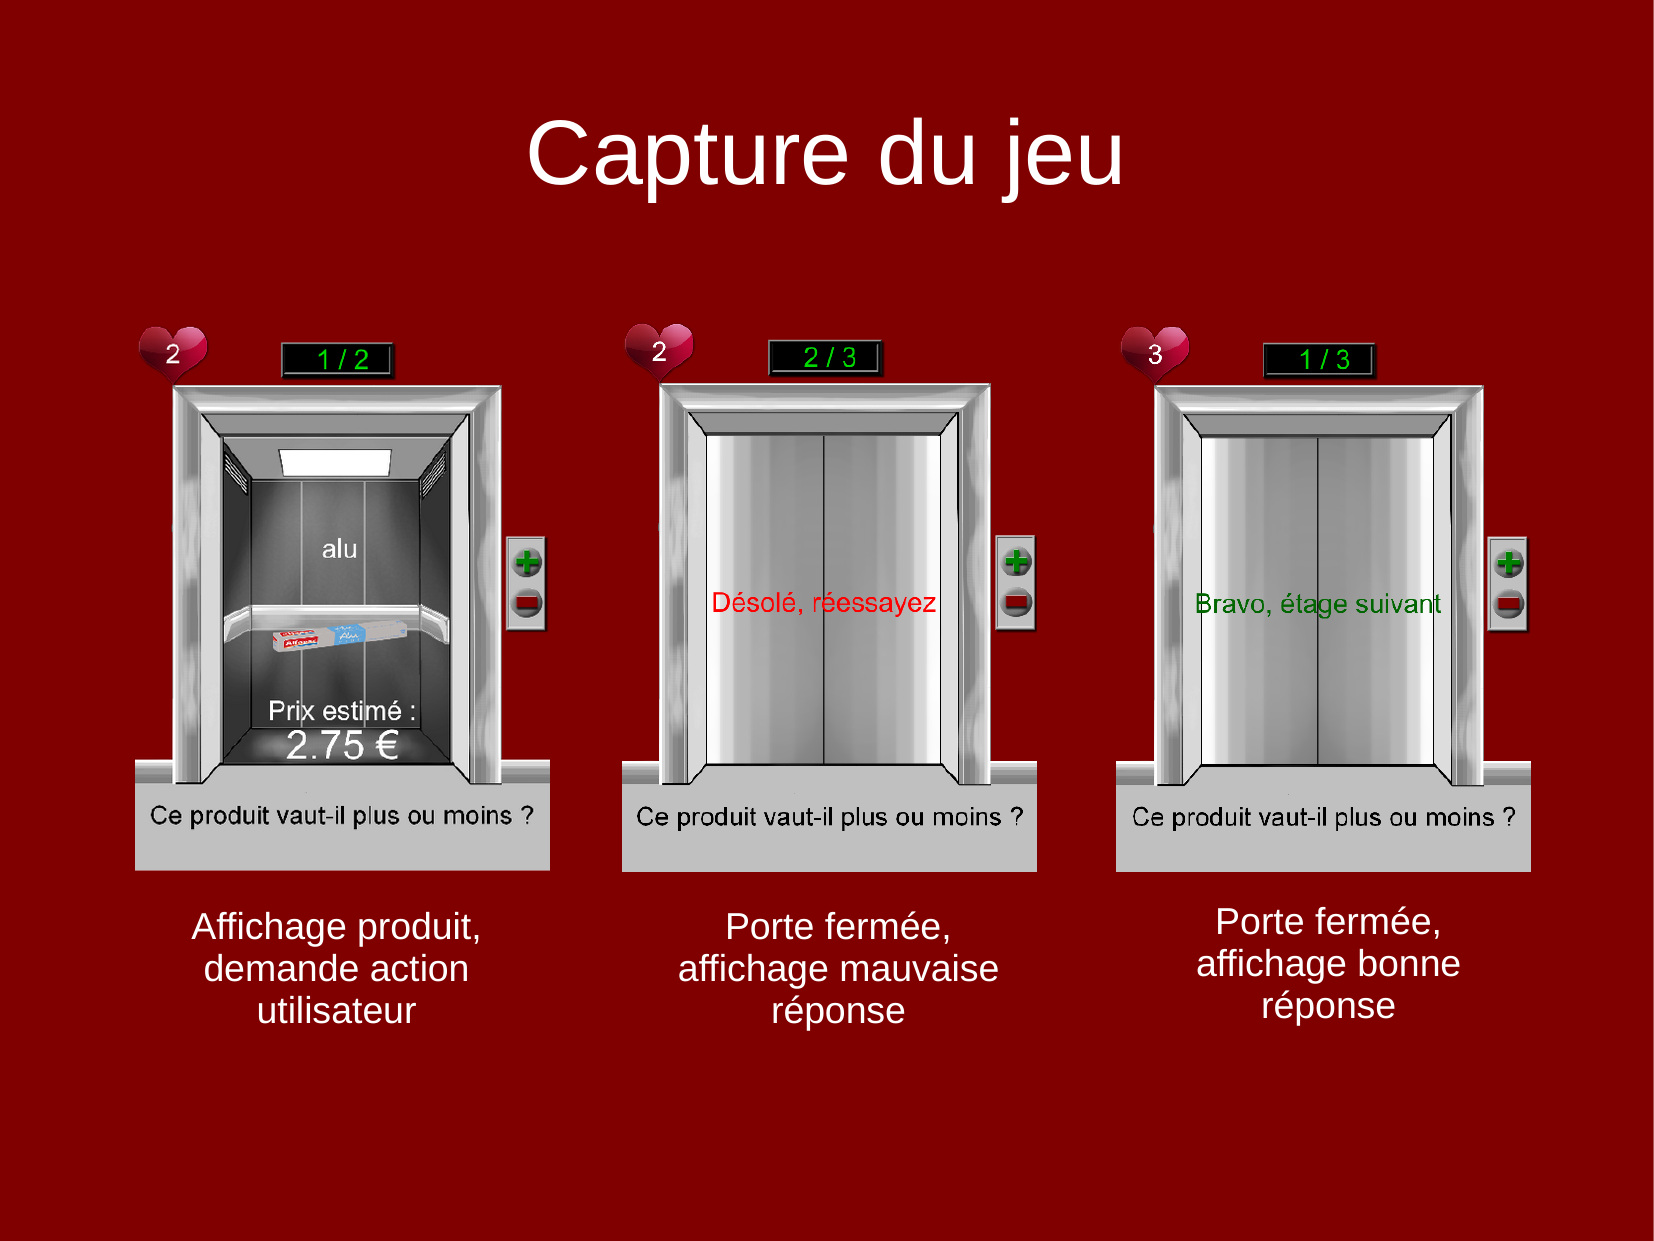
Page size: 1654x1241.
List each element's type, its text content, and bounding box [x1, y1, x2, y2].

text_box Affichage produit, demande action utilisateur [153, 898, 520, 1040]
text_box Porte fermée, affichage mauvaise réponse [655, 898, 1022, 1040]
text_box Porte fermée, affichage bonne réponse [1145, 892, 1512, 1034]
picture [0, 0, 1654, 1241]
title Capture du jeu [82, 49, 1571, 257]
